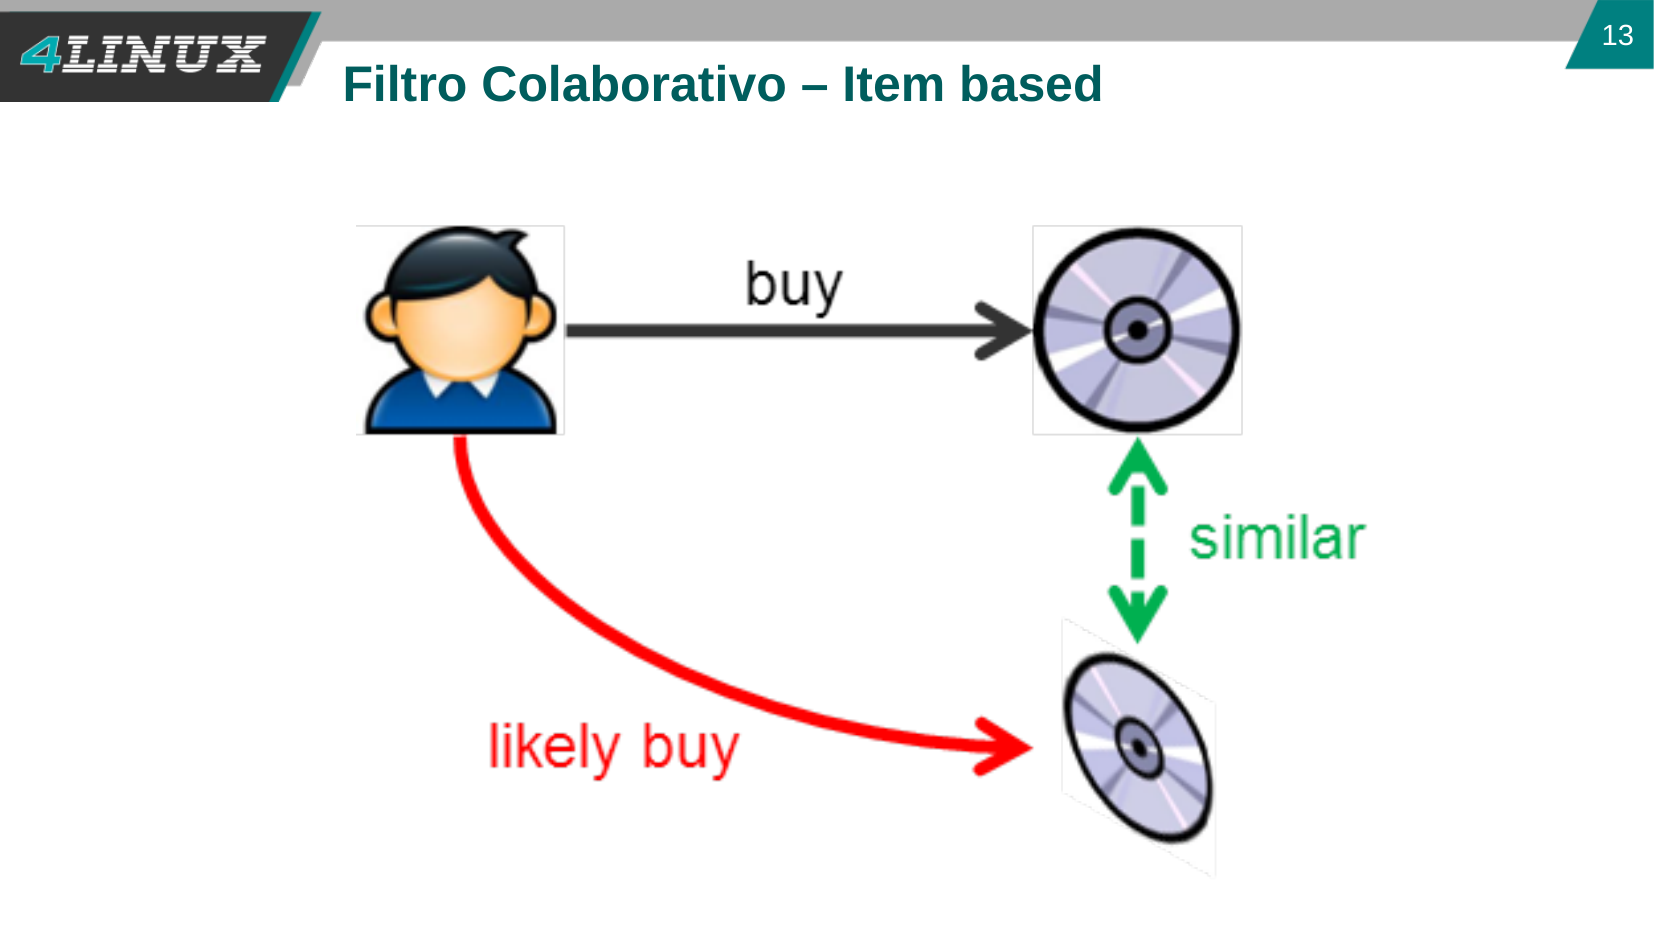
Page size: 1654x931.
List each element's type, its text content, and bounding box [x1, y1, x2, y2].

picture [356, 224, 1407, 882]
title Filtro Colaborativo – Item based [342, 52, 1311, 118]
picture [0, 0, 1654, 102]
